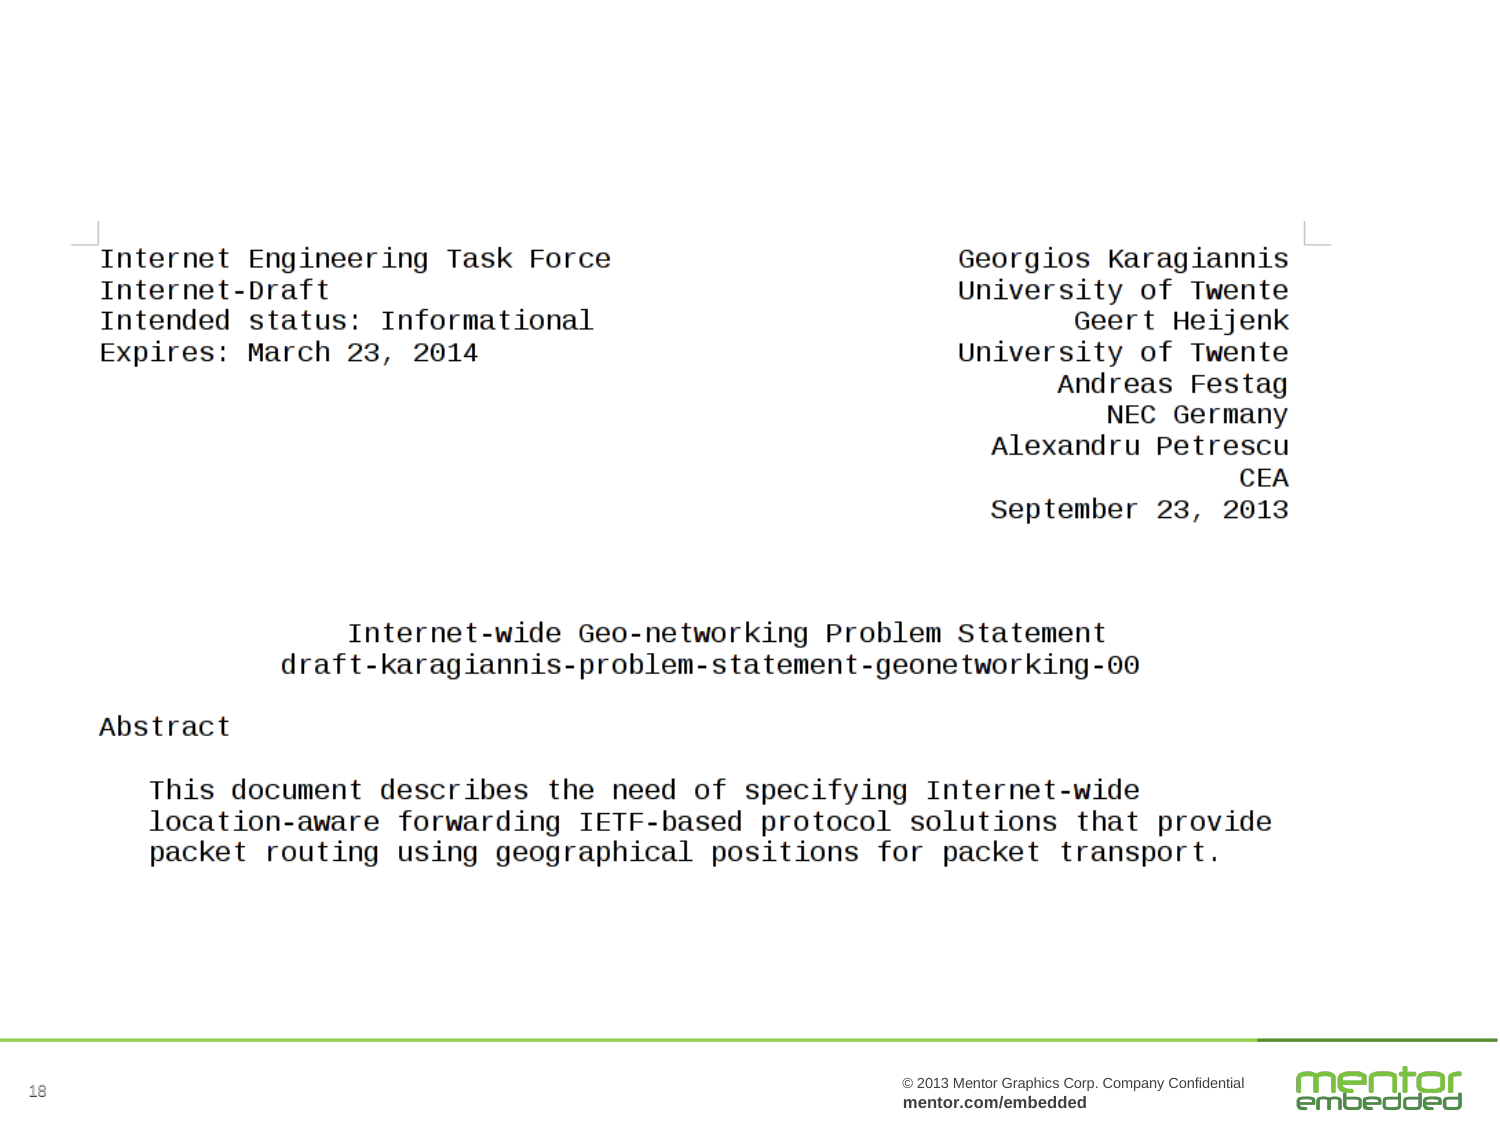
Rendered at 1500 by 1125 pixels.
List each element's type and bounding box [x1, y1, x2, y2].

picture [0, 221, 1500, 904]
picture [1292, 1062, 1464, 1114]
